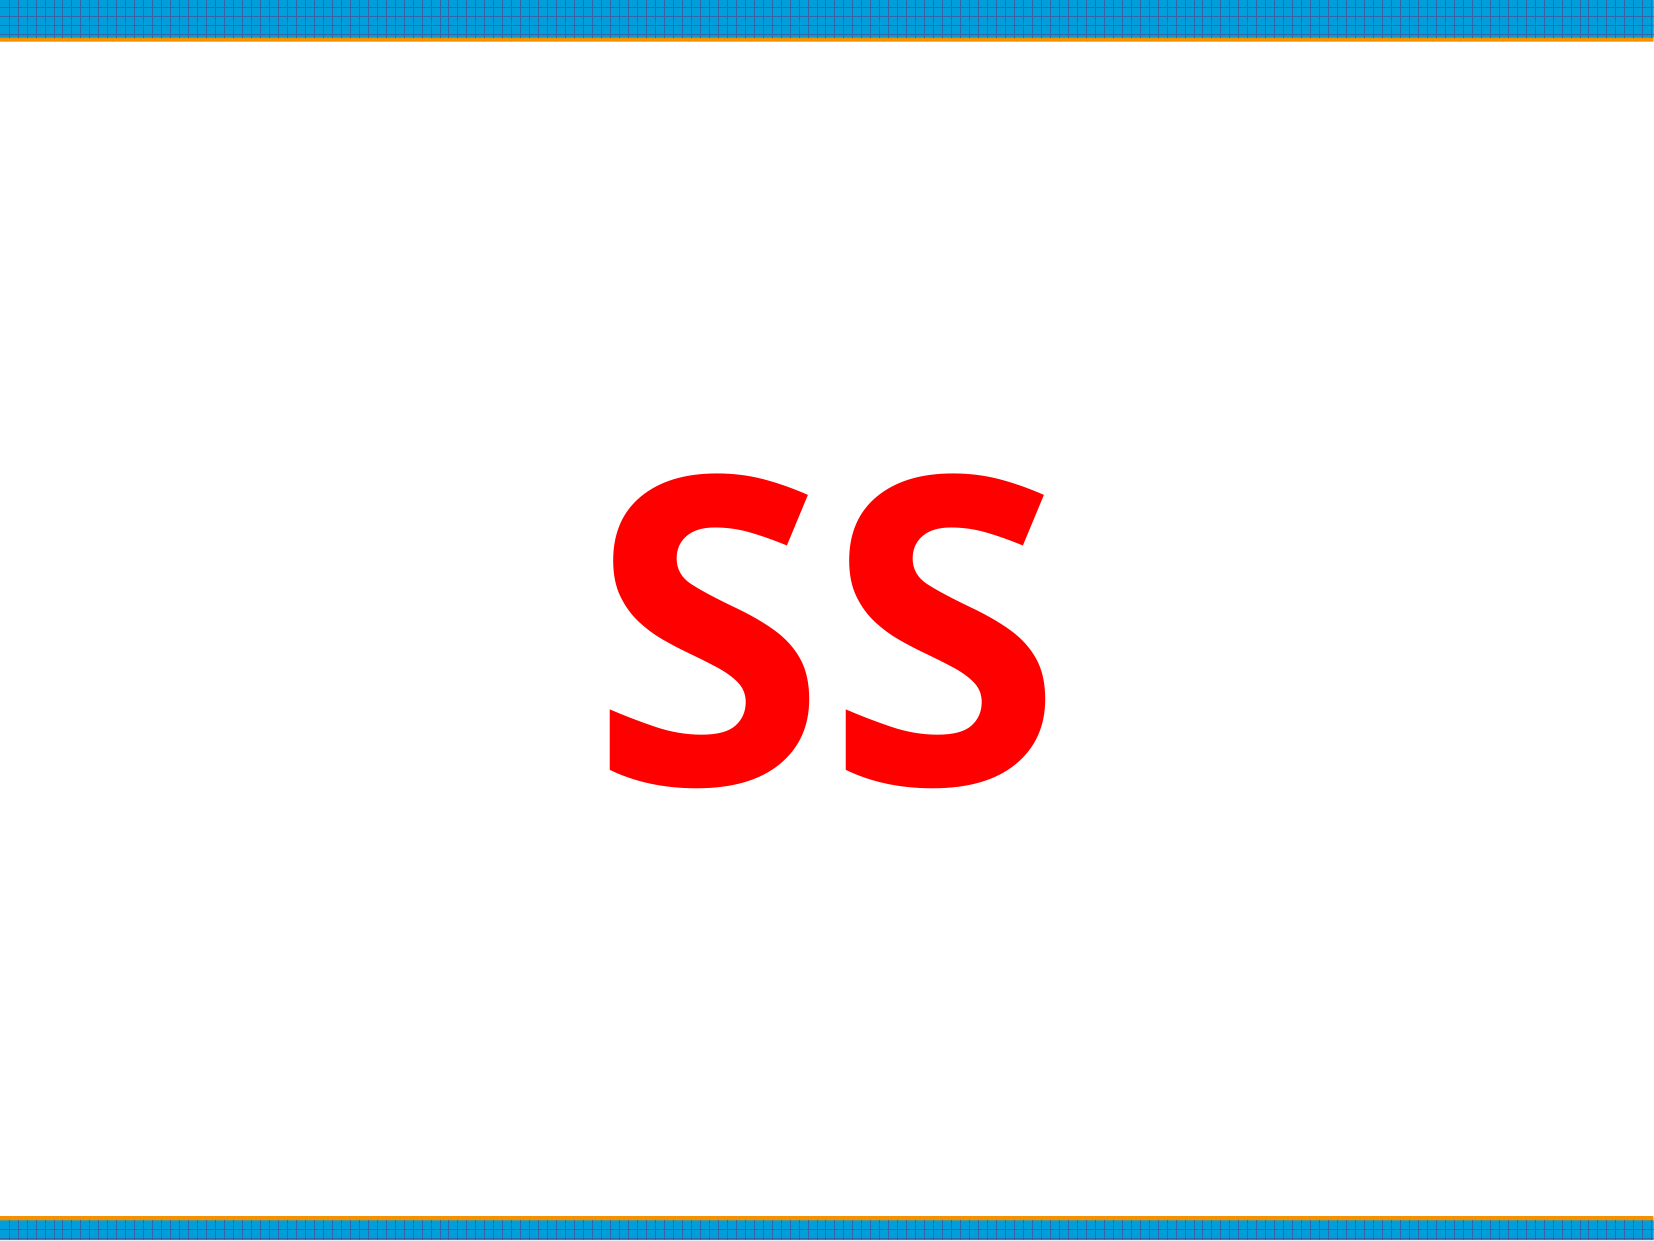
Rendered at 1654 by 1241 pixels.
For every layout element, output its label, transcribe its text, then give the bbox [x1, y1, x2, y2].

subtitle SS [82, 137, 1571, 1098]
